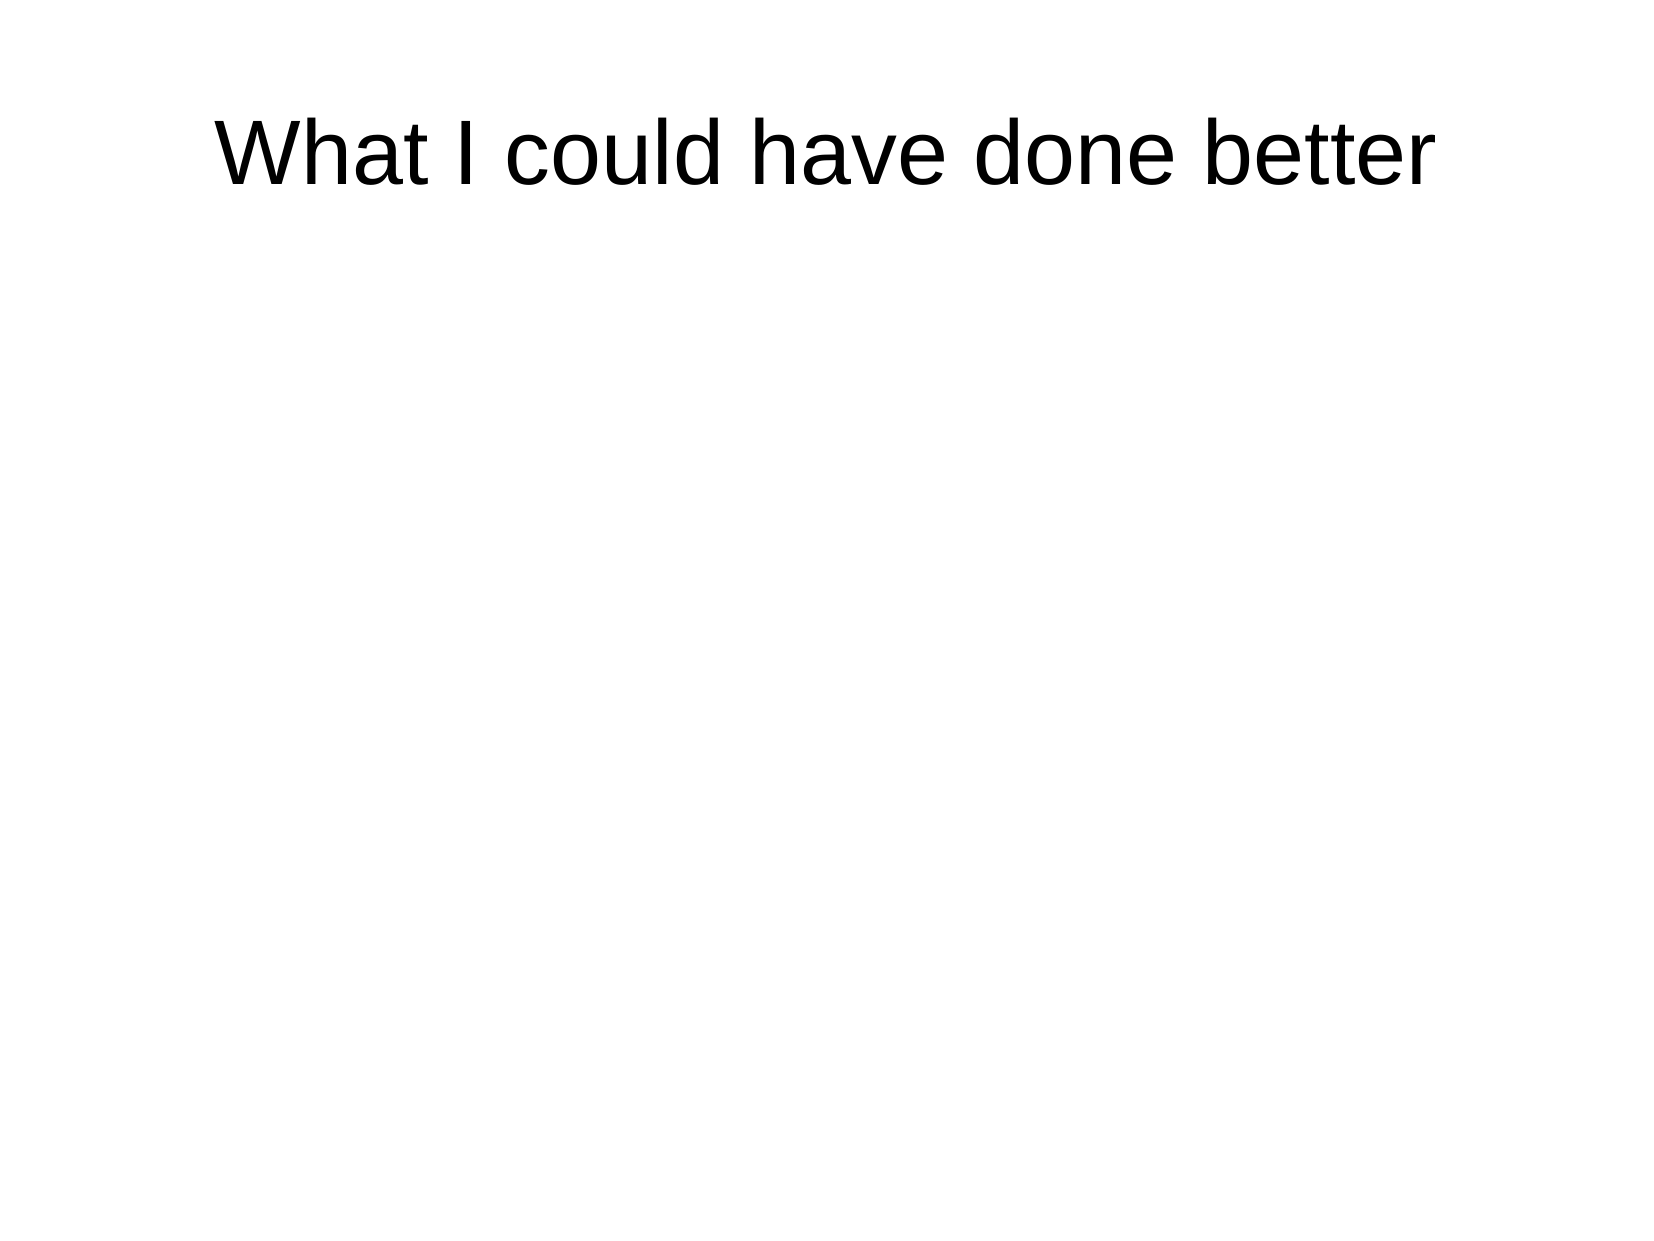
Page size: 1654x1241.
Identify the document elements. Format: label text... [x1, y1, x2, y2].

title What I could have done better [82, 49, 1571, 257]
